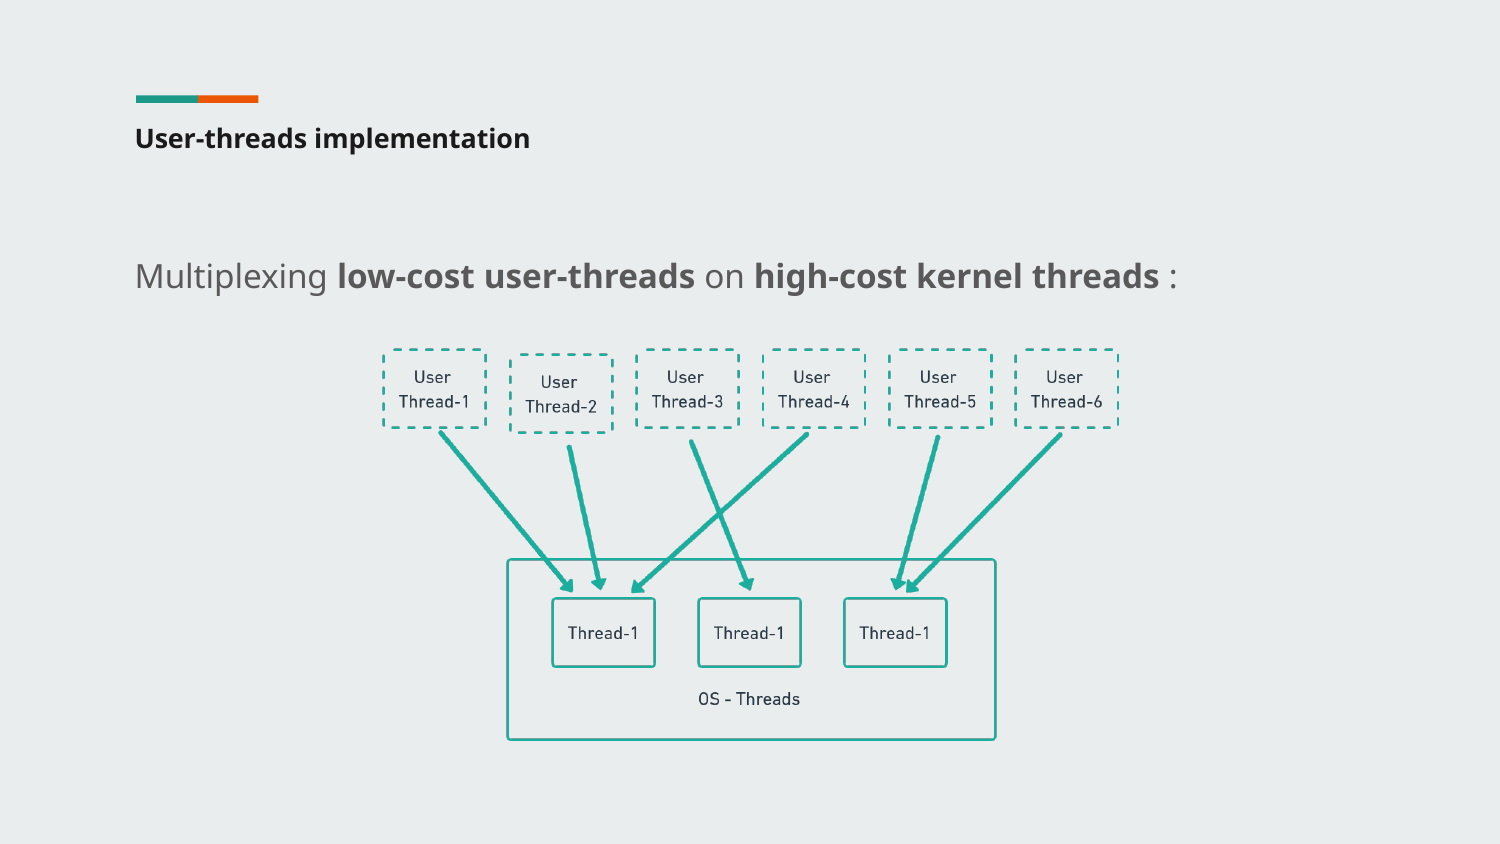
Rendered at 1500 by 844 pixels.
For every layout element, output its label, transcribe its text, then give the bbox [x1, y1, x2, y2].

subtitle Multiplexing low-cost user-threads on high-cost kernel threads : [119, 247, 1381, 668]
title User-threads implementation [119, 104, 1381, 247]
picture [353, 319, 1148, 770]
